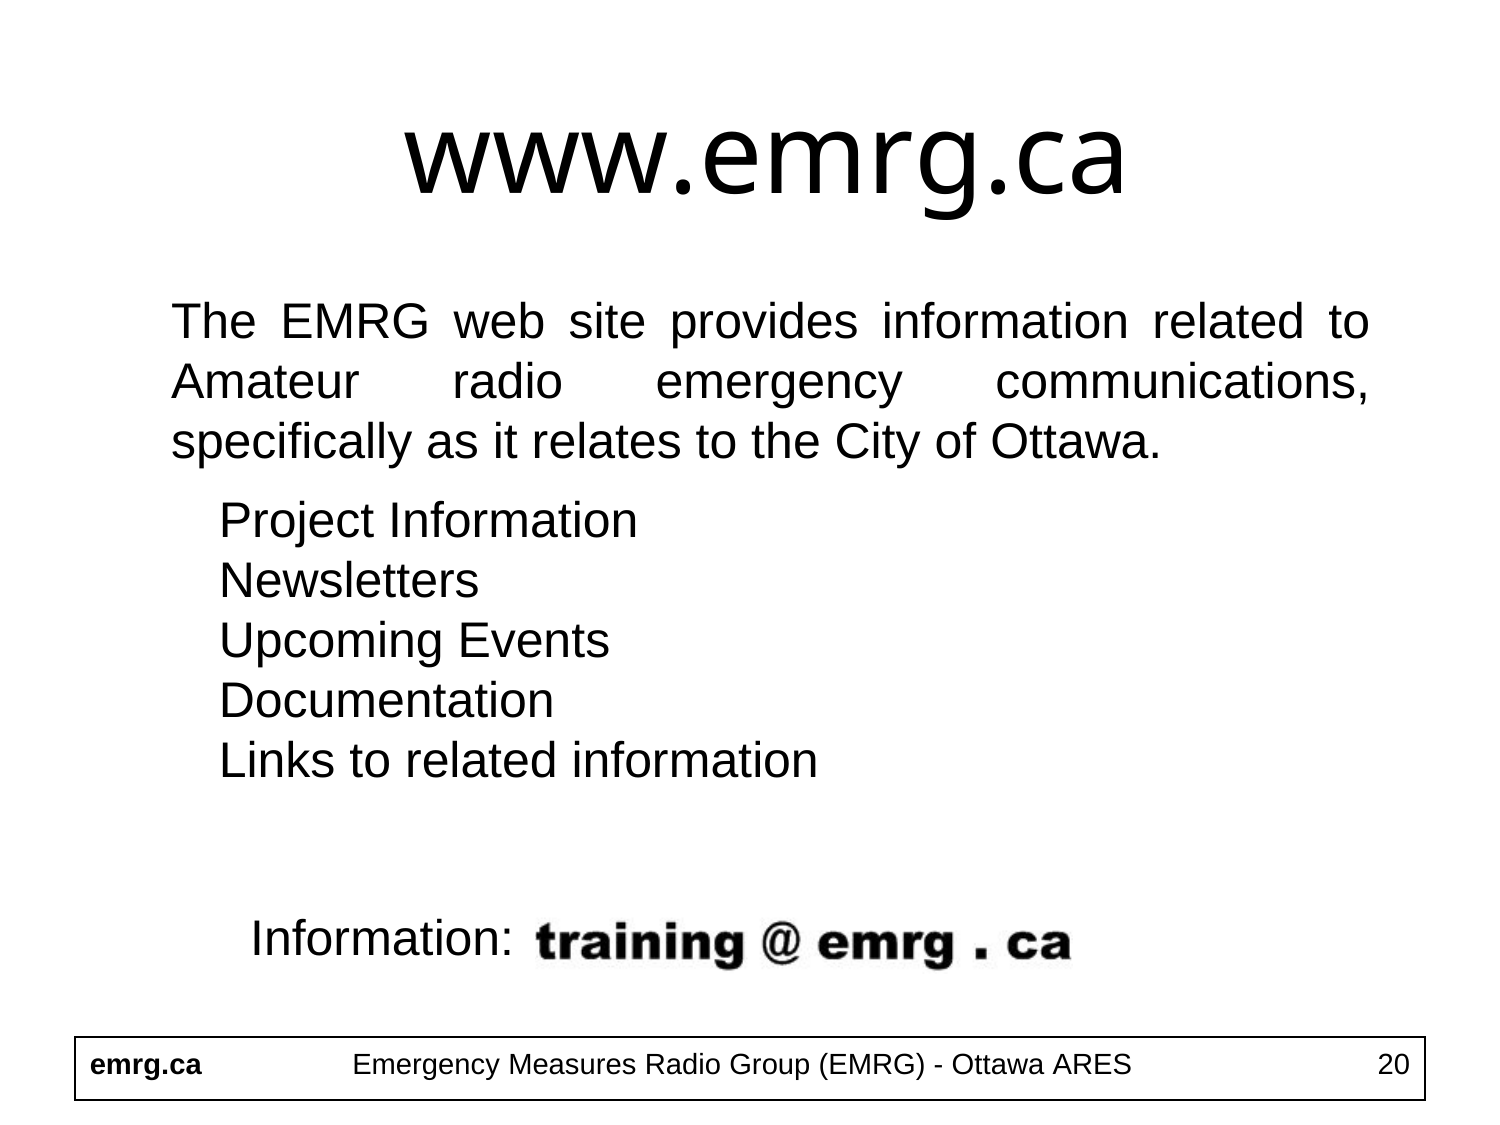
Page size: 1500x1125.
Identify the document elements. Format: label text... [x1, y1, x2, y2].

text_box Emergency Measures Radio Group (EMRG) - Ottawa ARES [247, 1037, 1238, 1103]
picture [535, 905, 1073, 974]
text_box <number> [1246, 1037, 1426, 1103]
text_box www.emrg.ca [389, 73, 1147, 225]
text_box The EMRG web site provides information related to Amateur radio emergency communications, specifically as it relates to the City of Ottawa. Project Information Newsletters Upcoming Events Documentation Links to related information [156, 281, 1386, 796]
text_box Information: [235, 898, 569, 974]
